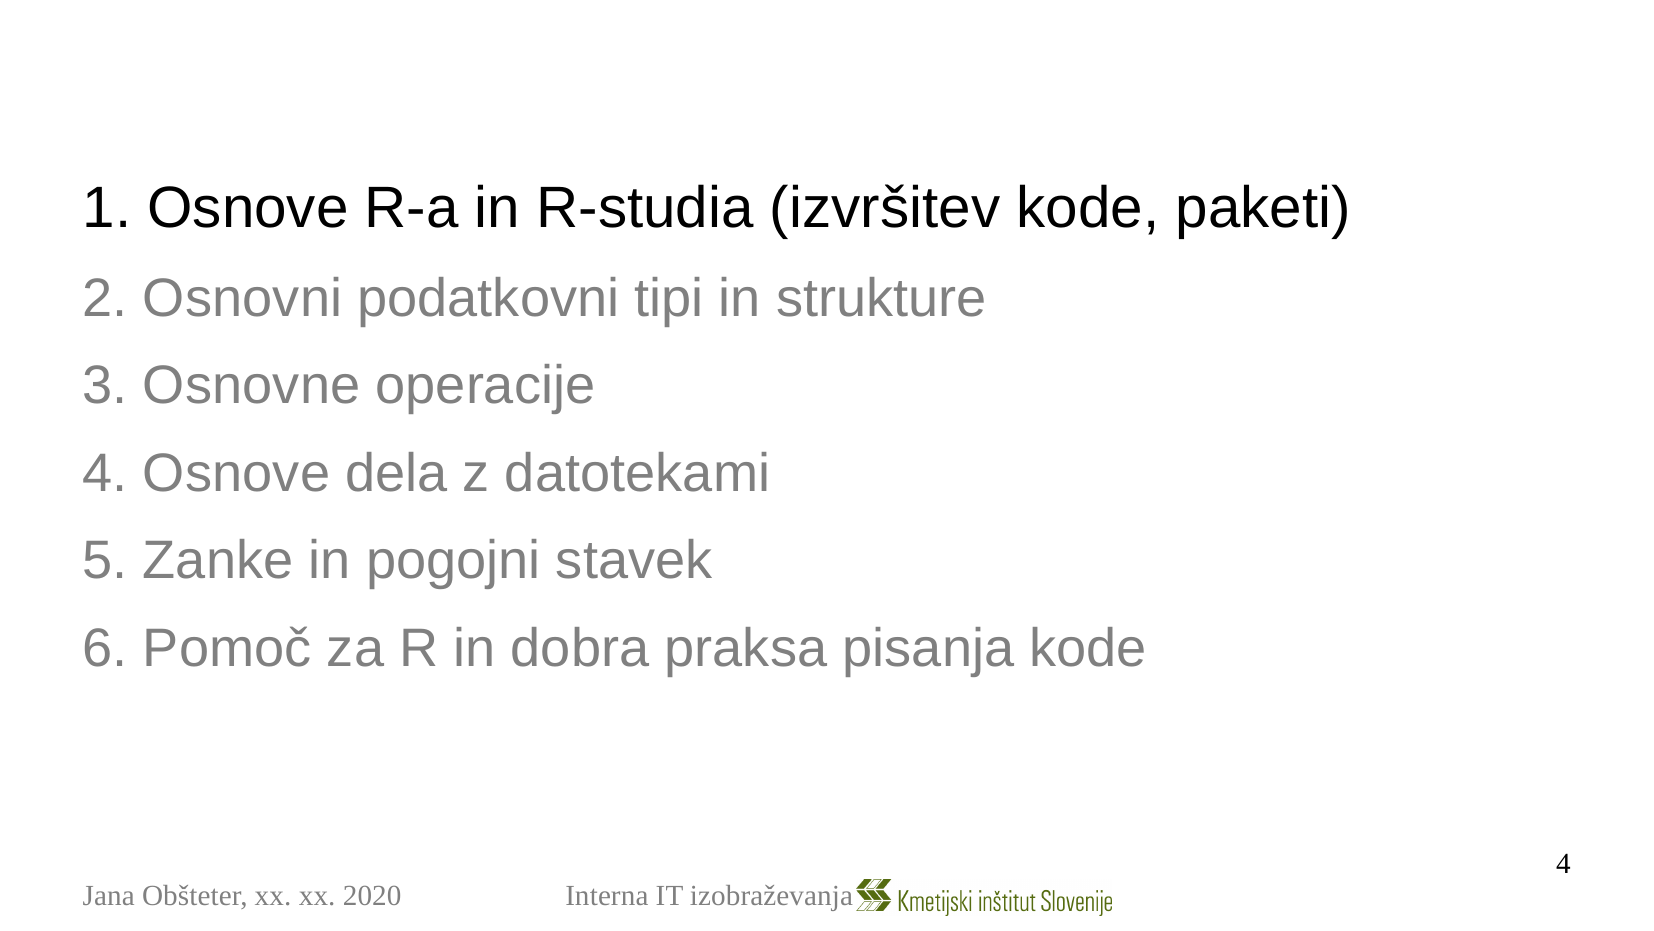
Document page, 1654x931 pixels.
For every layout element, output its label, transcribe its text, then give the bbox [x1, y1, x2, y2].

list 1. Osnove R-a in R-studia (izvršitev kode, paketi) 2. Osnovni podatkovni tipi in strukture 3. Osnovne operacije 4. Osnove dela z datotekami 5. Zanke in pogojni stavek 6. Pomoč za R in dobra praksa pisanja kode [82, 165, 1642, 827]
picture [856, 879, 1112, 916]
